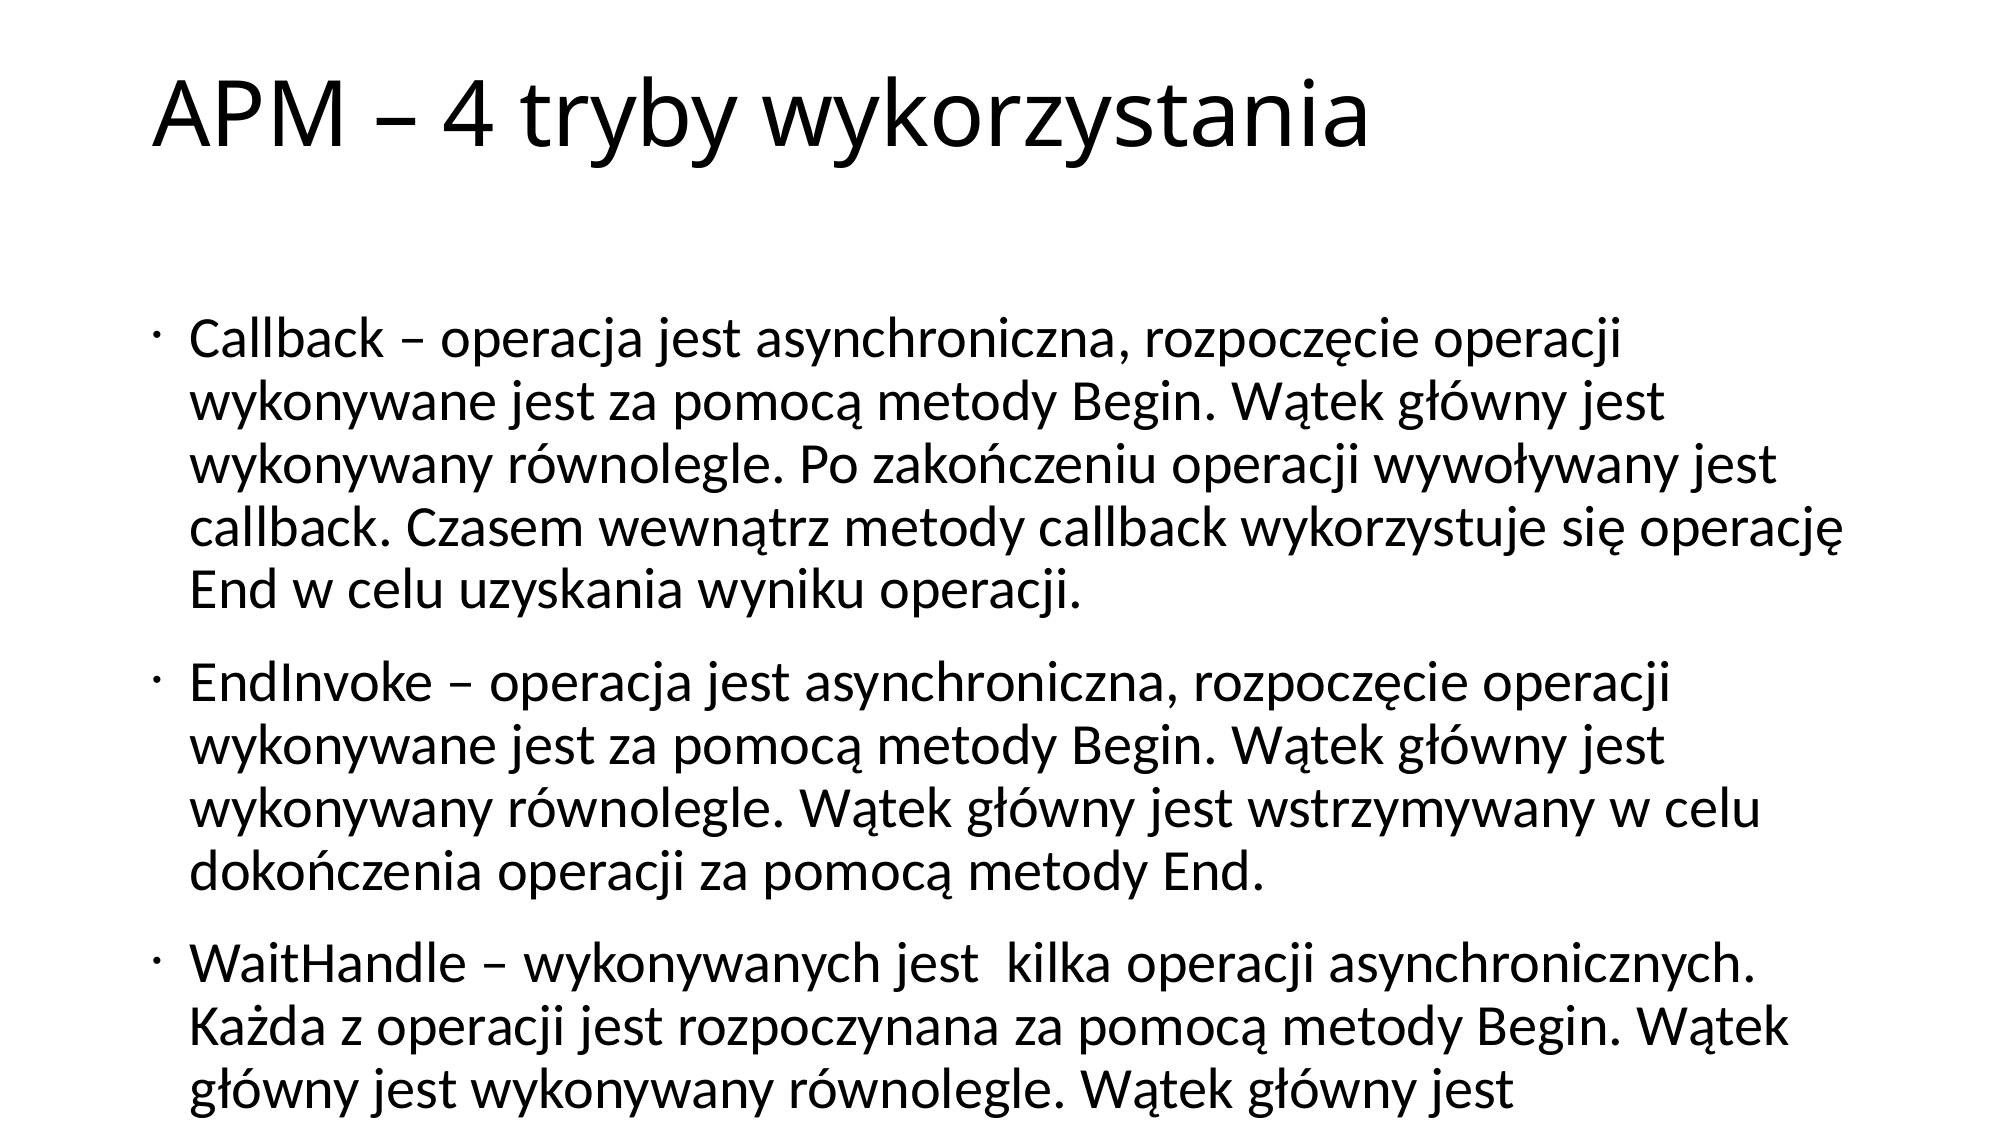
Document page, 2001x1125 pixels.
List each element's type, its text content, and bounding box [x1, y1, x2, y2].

title APM – 4 tryby wykorzystania [137, 59, 1863, 278]
list Callback – operacja jest asynchroniczna, rozpoczęcie operacji wykonywane jest za pomocą metody Begin. Wątek główny jest wykonywany równolegle. Po zakończeniu operacji wywoływany jest callback. Czasem wewnątrz metody callback wykorzystuje się operację End w celu uzyskania wyniku operacji. EndInvoke – operacja jest asynchroniczna, rozpoczęcie operacji wykonywane jest za pomocą metody Begin. Wątek główny jest wykonywany równolegle. Wątek główny jest wstrzymywany w celu dokończenia operacji za pomocą metody End. WaitHandle – wykonywanych jest kilka operacji asynchronicznych. Każda z operacji jest rozpoczynana za pomocą metody Begin. Wątek główny jest wykonywany równolegle. Wątek główny jest wstrzymywany za pomocą metody WaitAll. Polling – operacja jest asynchroniczna. Wątek główny sprawdza, czy metoda została wykonana za pomocą pola IsCompleted. [137, 299, 1863, 1014]
